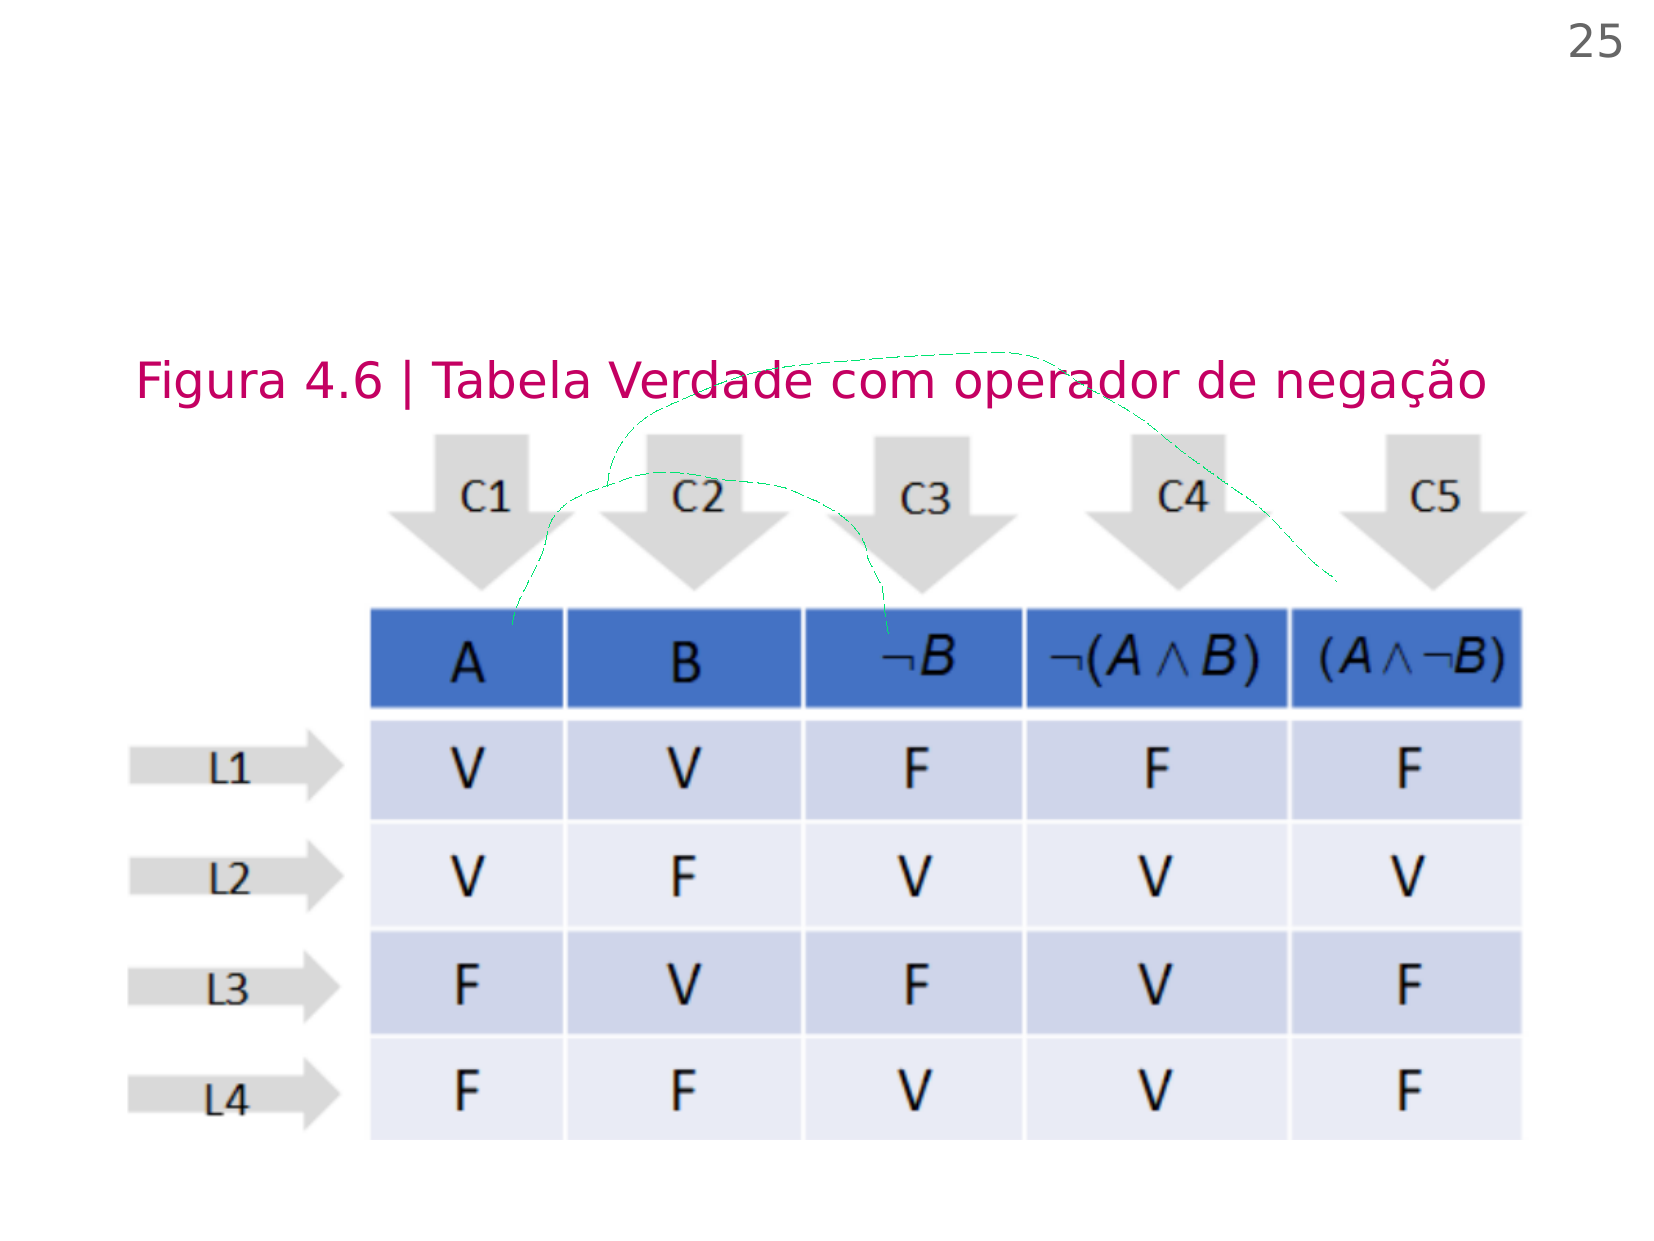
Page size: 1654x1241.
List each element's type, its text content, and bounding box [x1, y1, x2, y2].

text_box Figura 4.6 | Tabela Verdade com operador de negação [118, 342, 1571, 478]
picture [118, 478, 1536, 1140]
